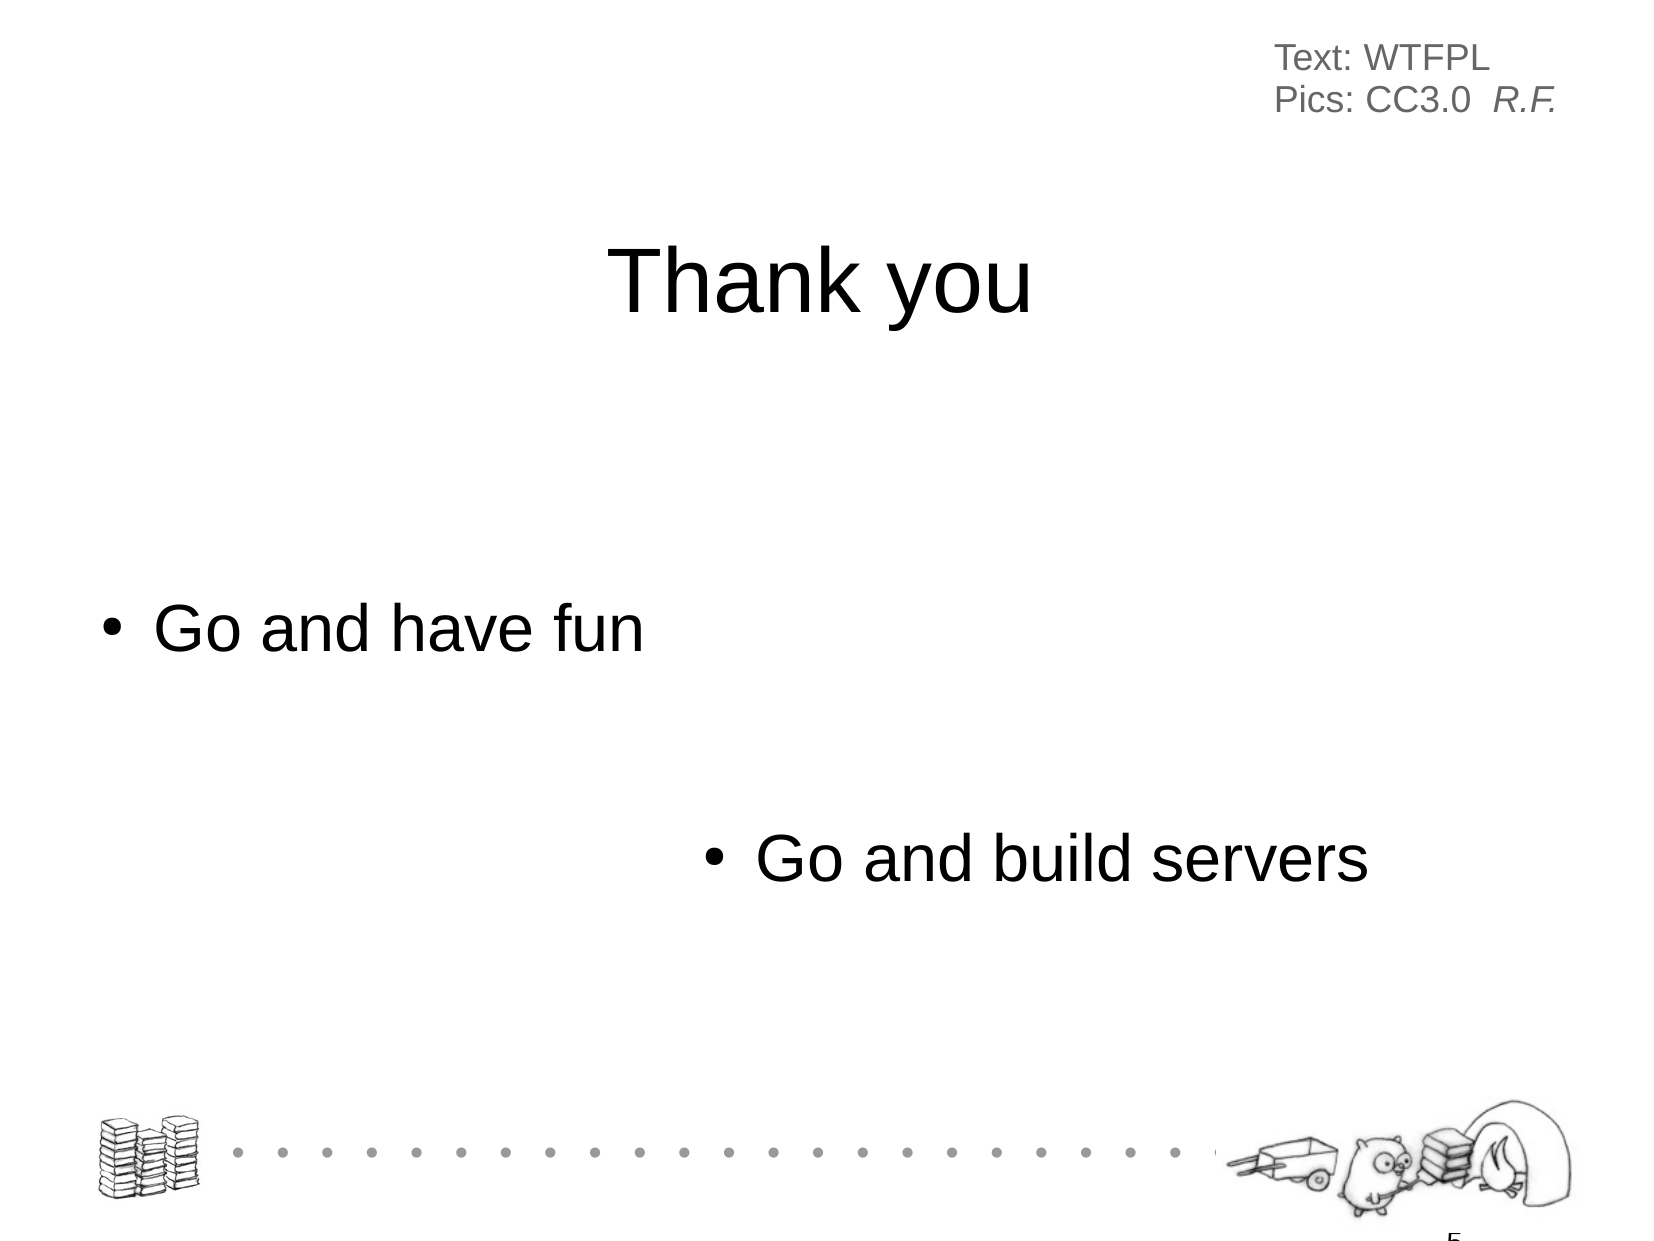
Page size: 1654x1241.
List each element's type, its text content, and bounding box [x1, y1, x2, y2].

picture [1216, 1074, 1581, 1233]
picture [88, 1092, 207, 1211]
list Go and build servers [685, 820, 1578, 969]
text_box Text: WTFPL Pics: CC3.0 R.F. [1258, 29, 1625, 129]
title Thank you [76, 176, 1565, 384]
list Go and have fun [82, 590, 809, 739]
